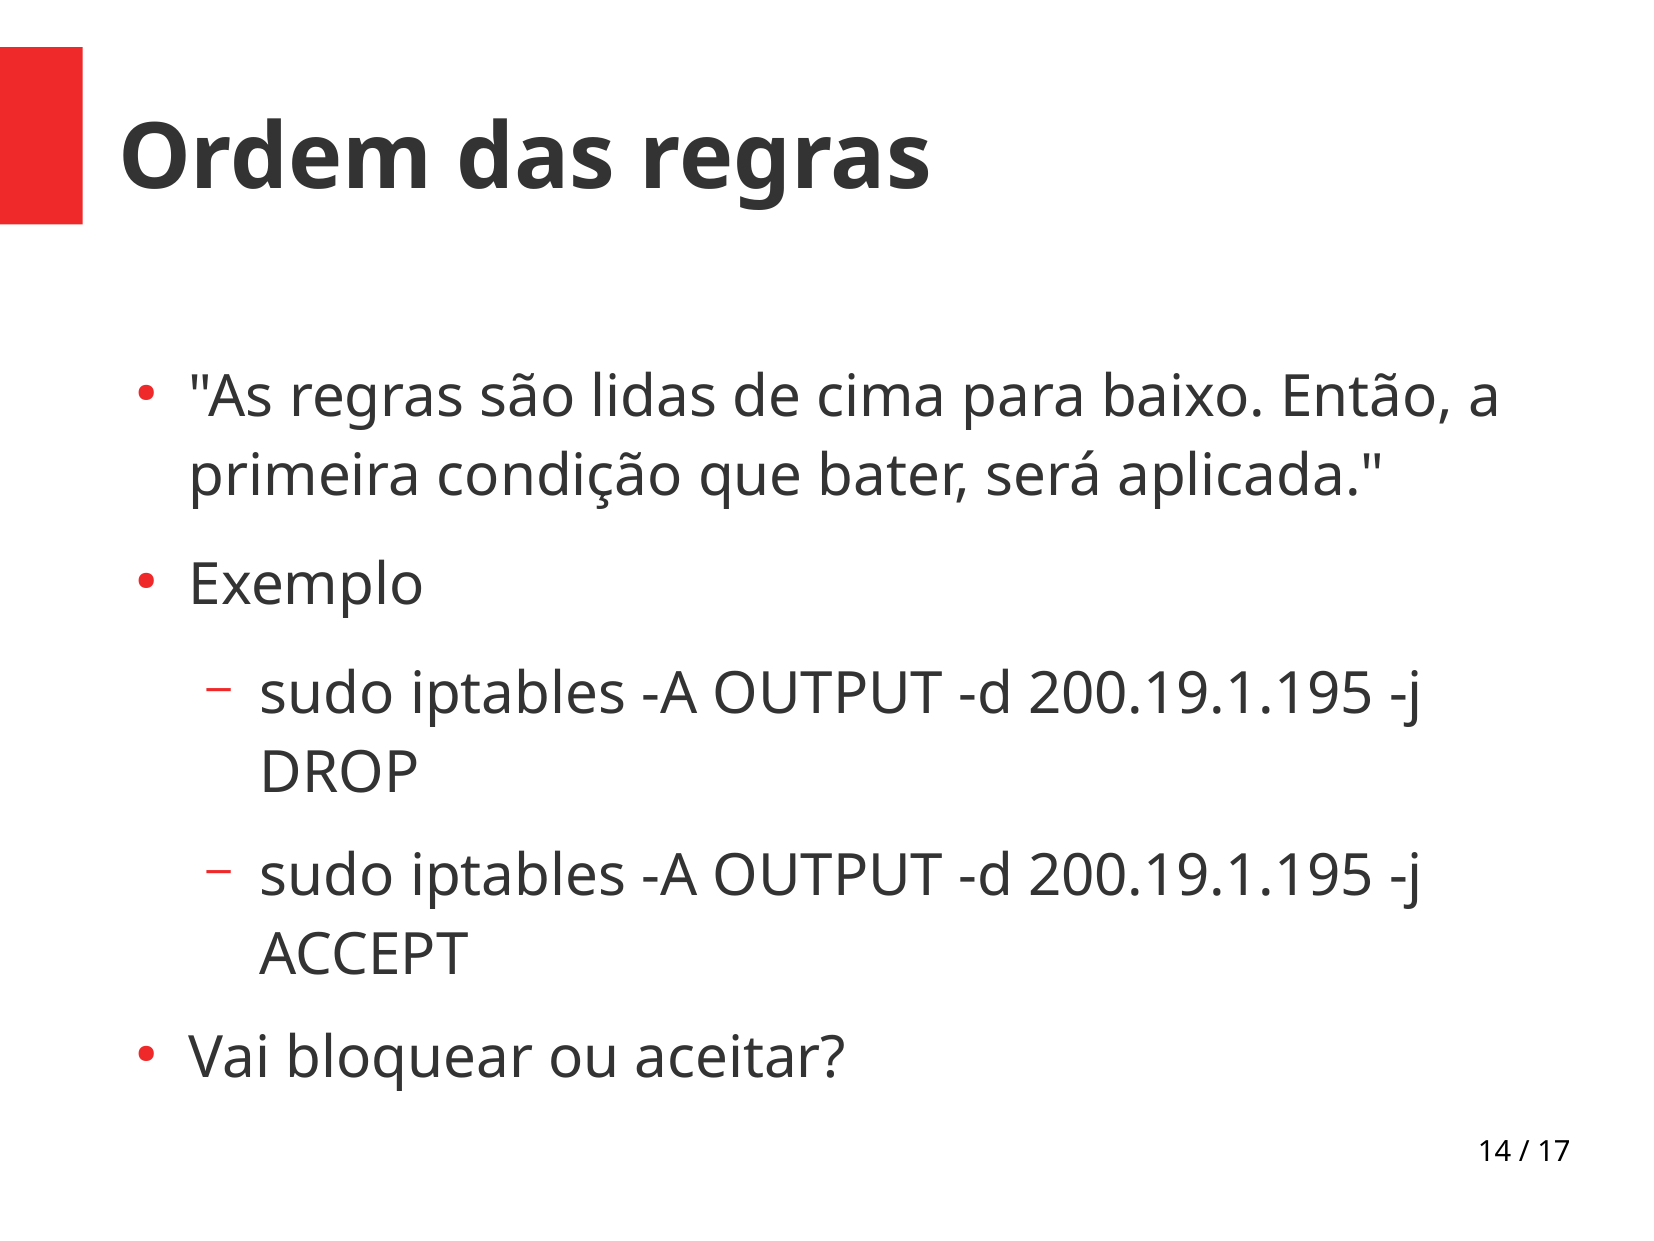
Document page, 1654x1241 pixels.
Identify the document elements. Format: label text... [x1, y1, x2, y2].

list "As regras são lidas de cima para baixo. Então, a primeira condição que bater, será aplicada." Exemplo sudo iptables -A OUTPUT -d 200.19.1.195 -j DROP sudo iptables -A OUTPUT -d 200.19.1.195 -j ACCEPT Vai bloquear ou aceitar? [118, 354, 1536, 1074]
title Ordem das regras [118, 49, 1571, 257]
